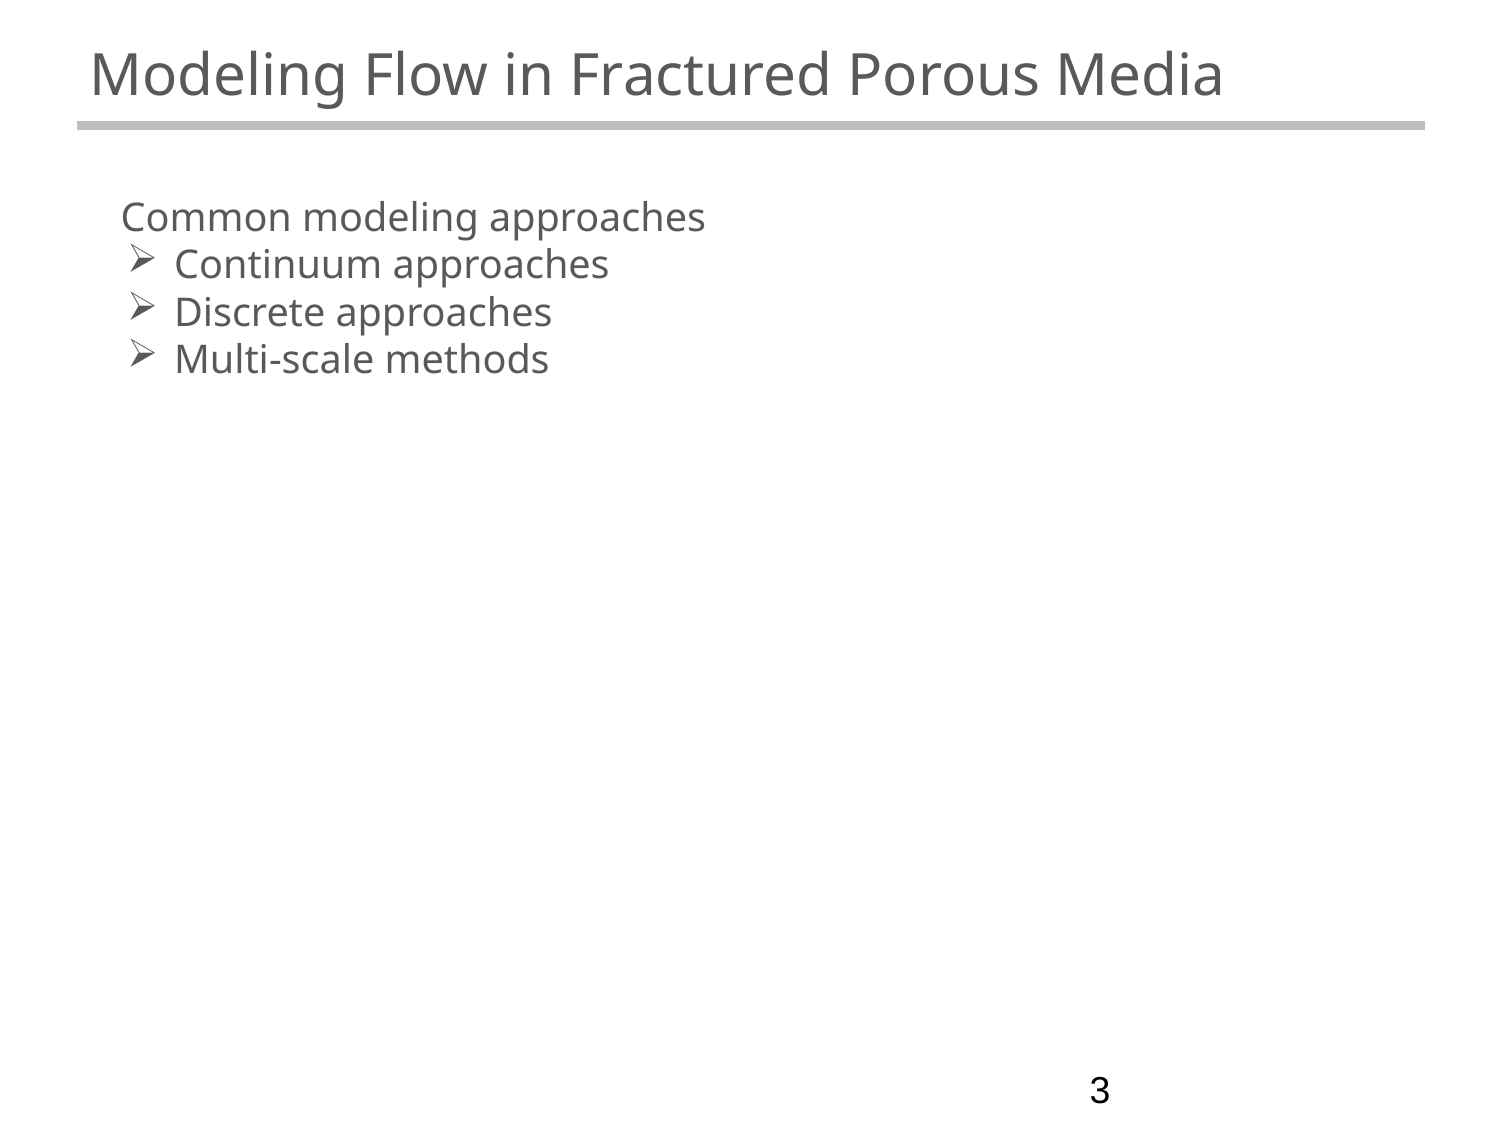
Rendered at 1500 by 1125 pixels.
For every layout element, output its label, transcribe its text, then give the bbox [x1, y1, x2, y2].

text_box Modeling Flow in Fractured Porous Media [74, 30, 1424, 114]
text_box <number> [1074, 1058, 1425, 1103]
text_box Common modeling approaches Continuum approaches Discrete approaches Multi-scale methods [75, 184, 1425, 1047]
